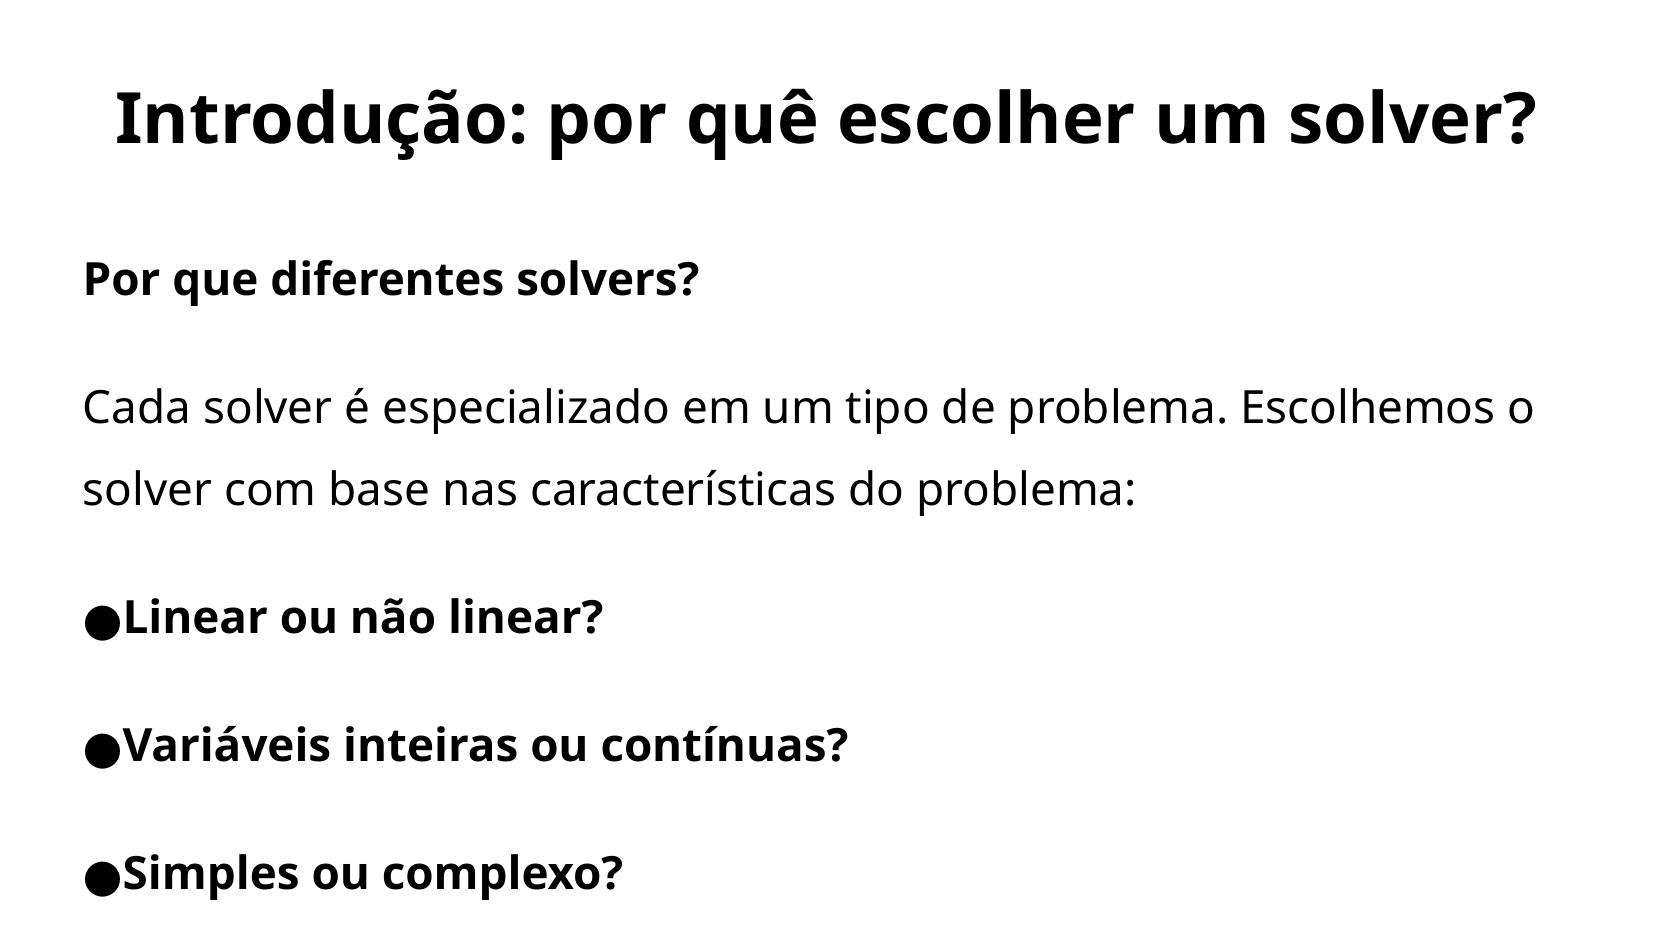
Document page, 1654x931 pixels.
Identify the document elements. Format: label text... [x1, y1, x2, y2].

text_box Introdução: por quê escolher um solver? [82, 37, 1571, 193]
text_box Por que diferentes solvers? Cada solver é especializado em um tipo de problema. Escolhemos o solver com base nas características do problema: Linear ou não linear? Variáveis inteiras ou contínuas? Simples ou complexo? [82, 221, 1571, 832]
